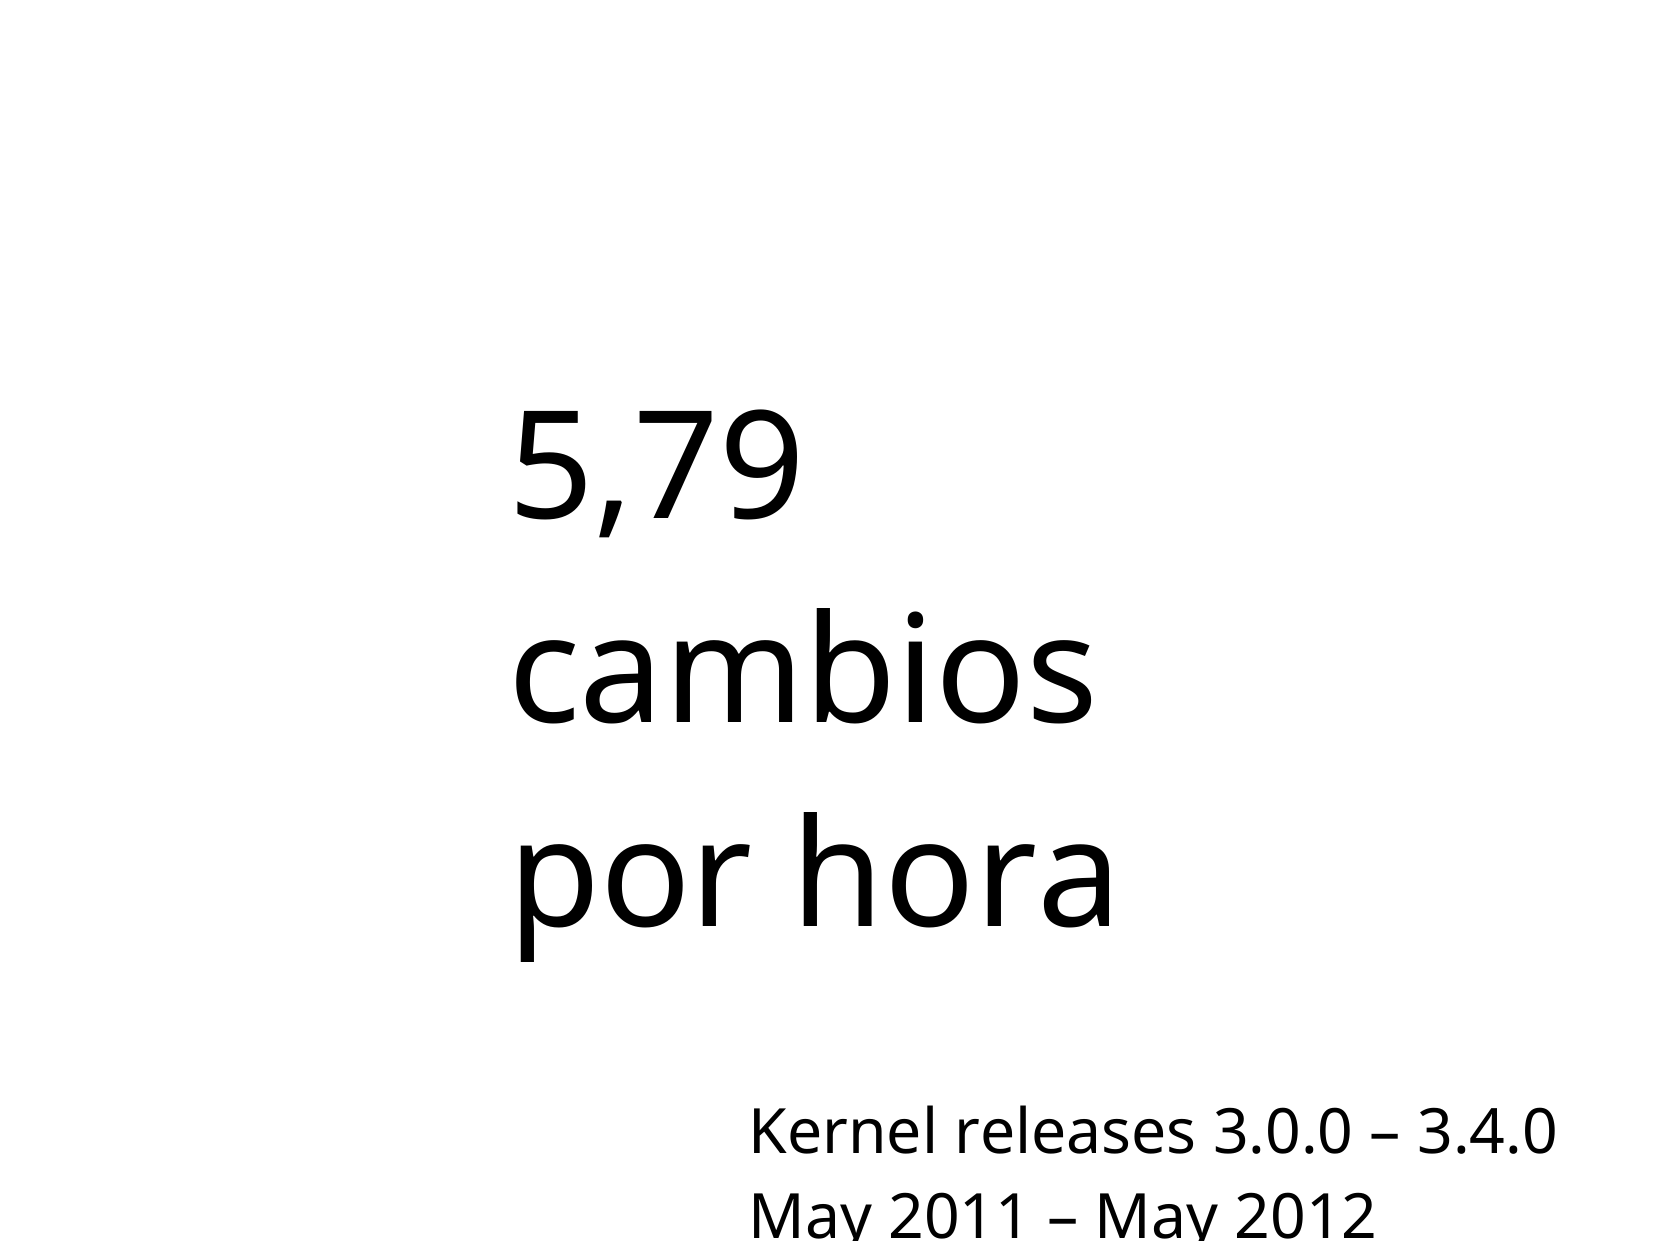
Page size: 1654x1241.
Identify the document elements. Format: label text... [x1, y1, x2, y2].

text_box 5,79 cambios por hora [493, 350, 1161, 890]
text_box Kernel releases 3.0.0 – 3.4.0 May 2011 – May 2012 [733, 1079, 1654, 1241]
